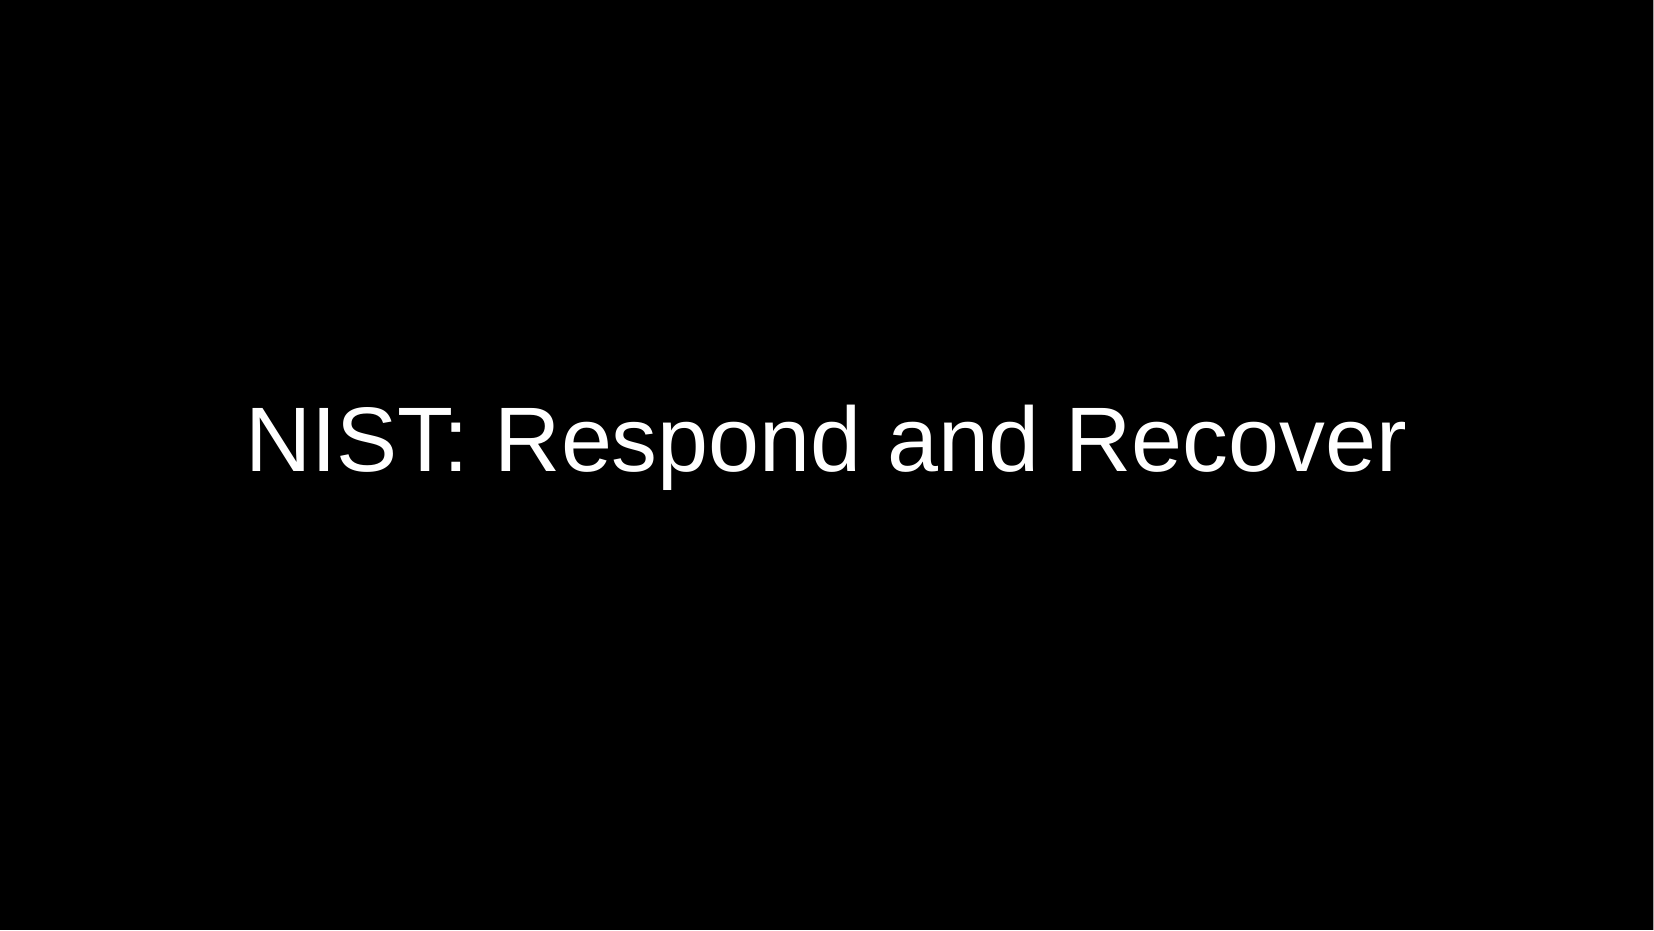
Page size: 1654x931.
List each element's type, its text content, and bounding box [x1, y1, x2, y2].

title NIST: Respond and Recover [82, 361, 1571, 518]
